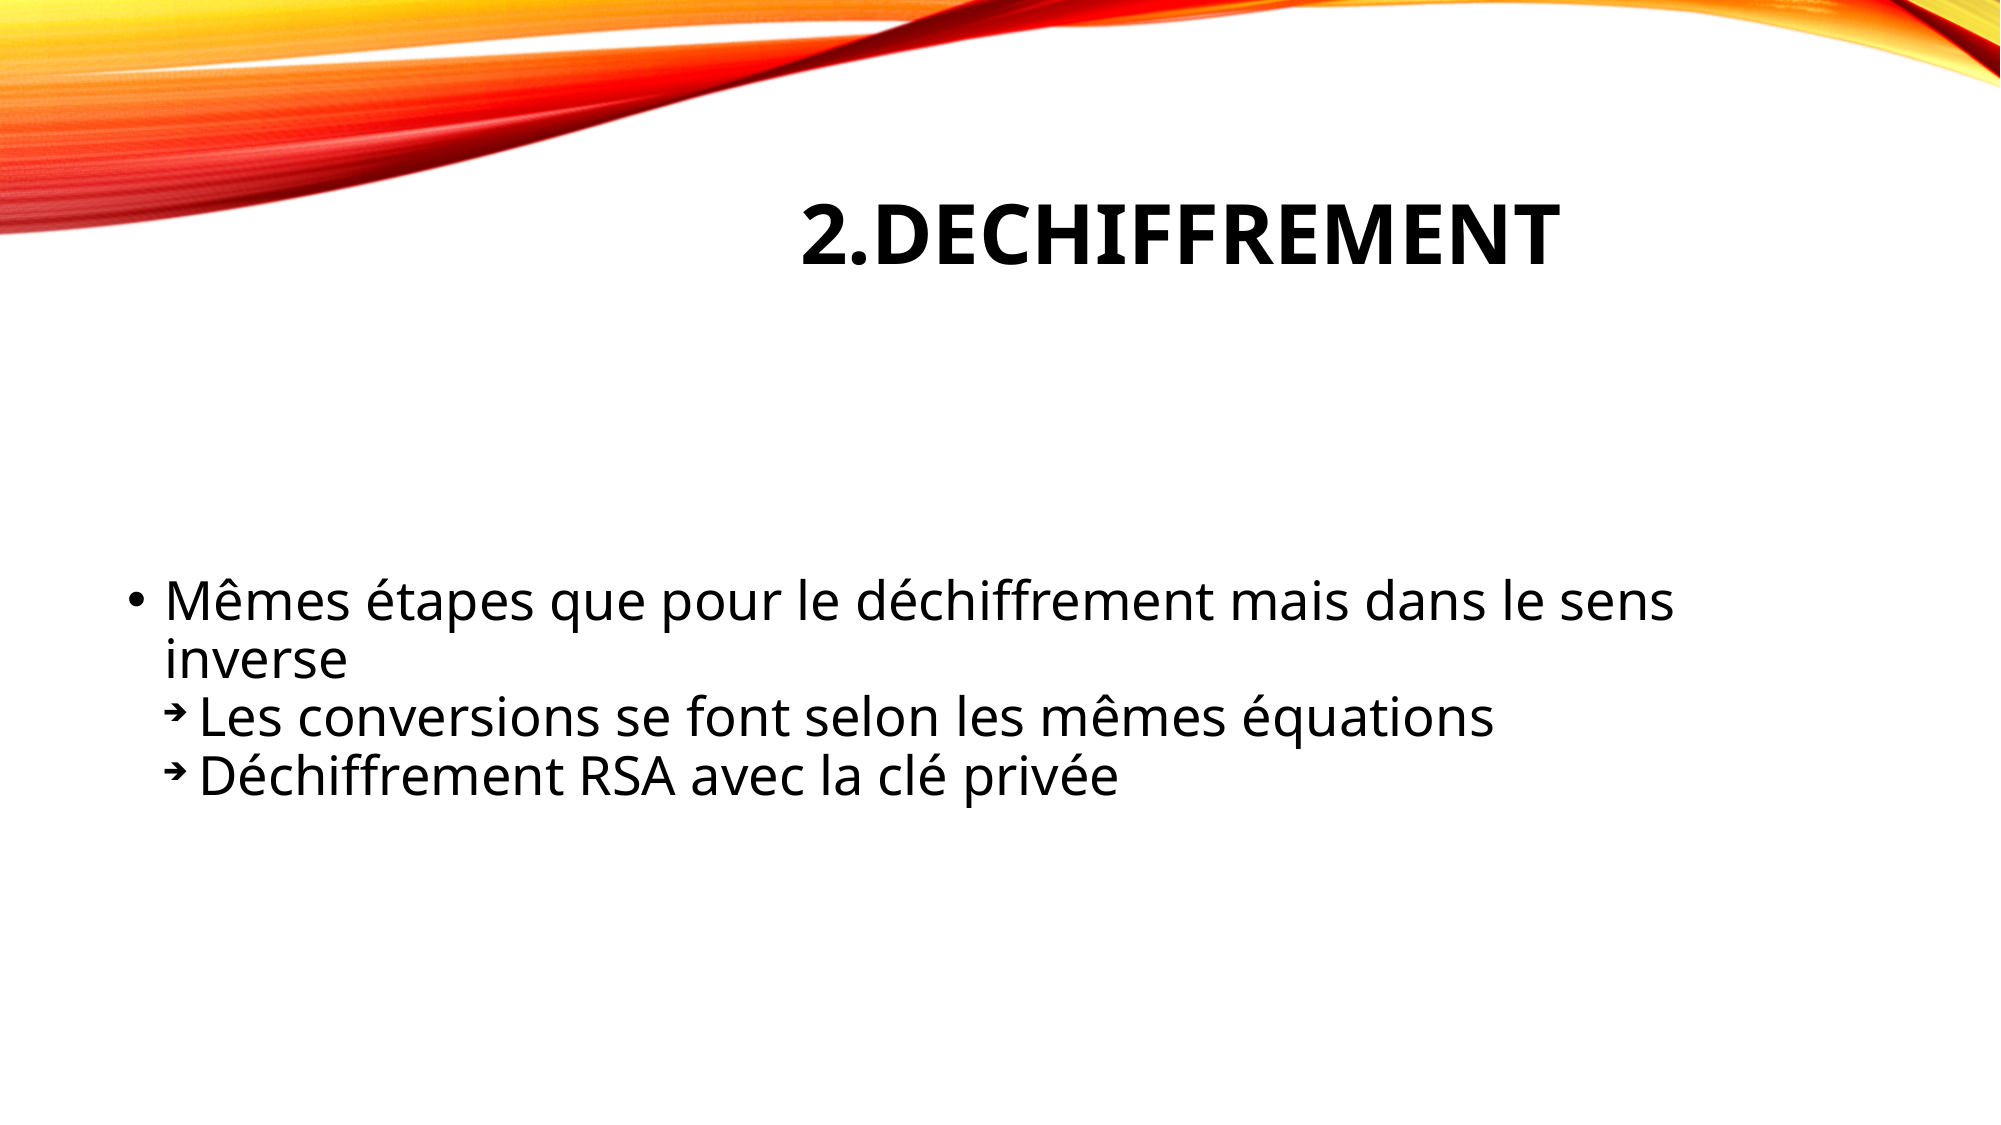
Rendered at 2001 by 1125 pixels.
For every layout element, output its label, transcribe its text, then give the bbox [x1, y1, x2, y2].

picture [0, 0, 2000, 237]
text_box Mêmes étapes que pour le déchiffrement mais dans le sens inverse Les conversions se font selon les mêmes équations Déchiffrement RSA avec la clé privée [112, 360, 1888, 1021]
text_box 2.DEChiffrement [474, 125, 1888, 338]
